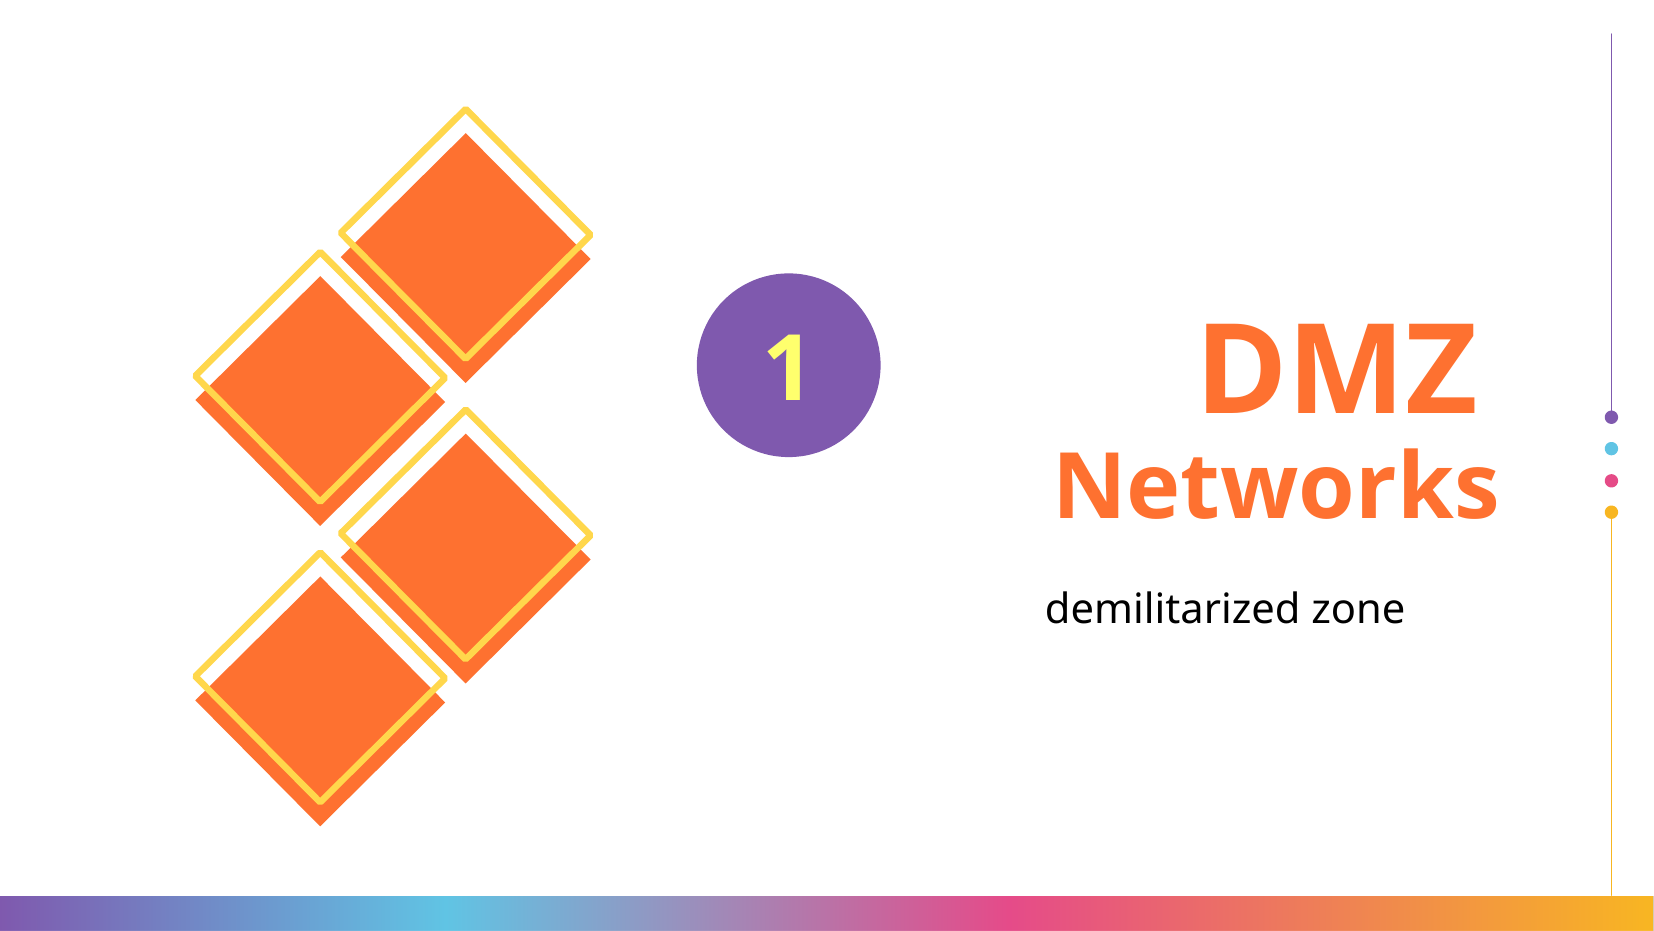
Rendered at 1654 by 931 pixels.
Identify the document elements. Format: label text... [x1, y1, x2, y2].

picture [0, 896, 1654, 931]
title demilitarized zone [982, 519, 1469, 696]
text_box 1 [696, 273, 840, 458]
title Networks [975, 376, 1501, 591]
title DMZ [840, 280, 1479, 451]
